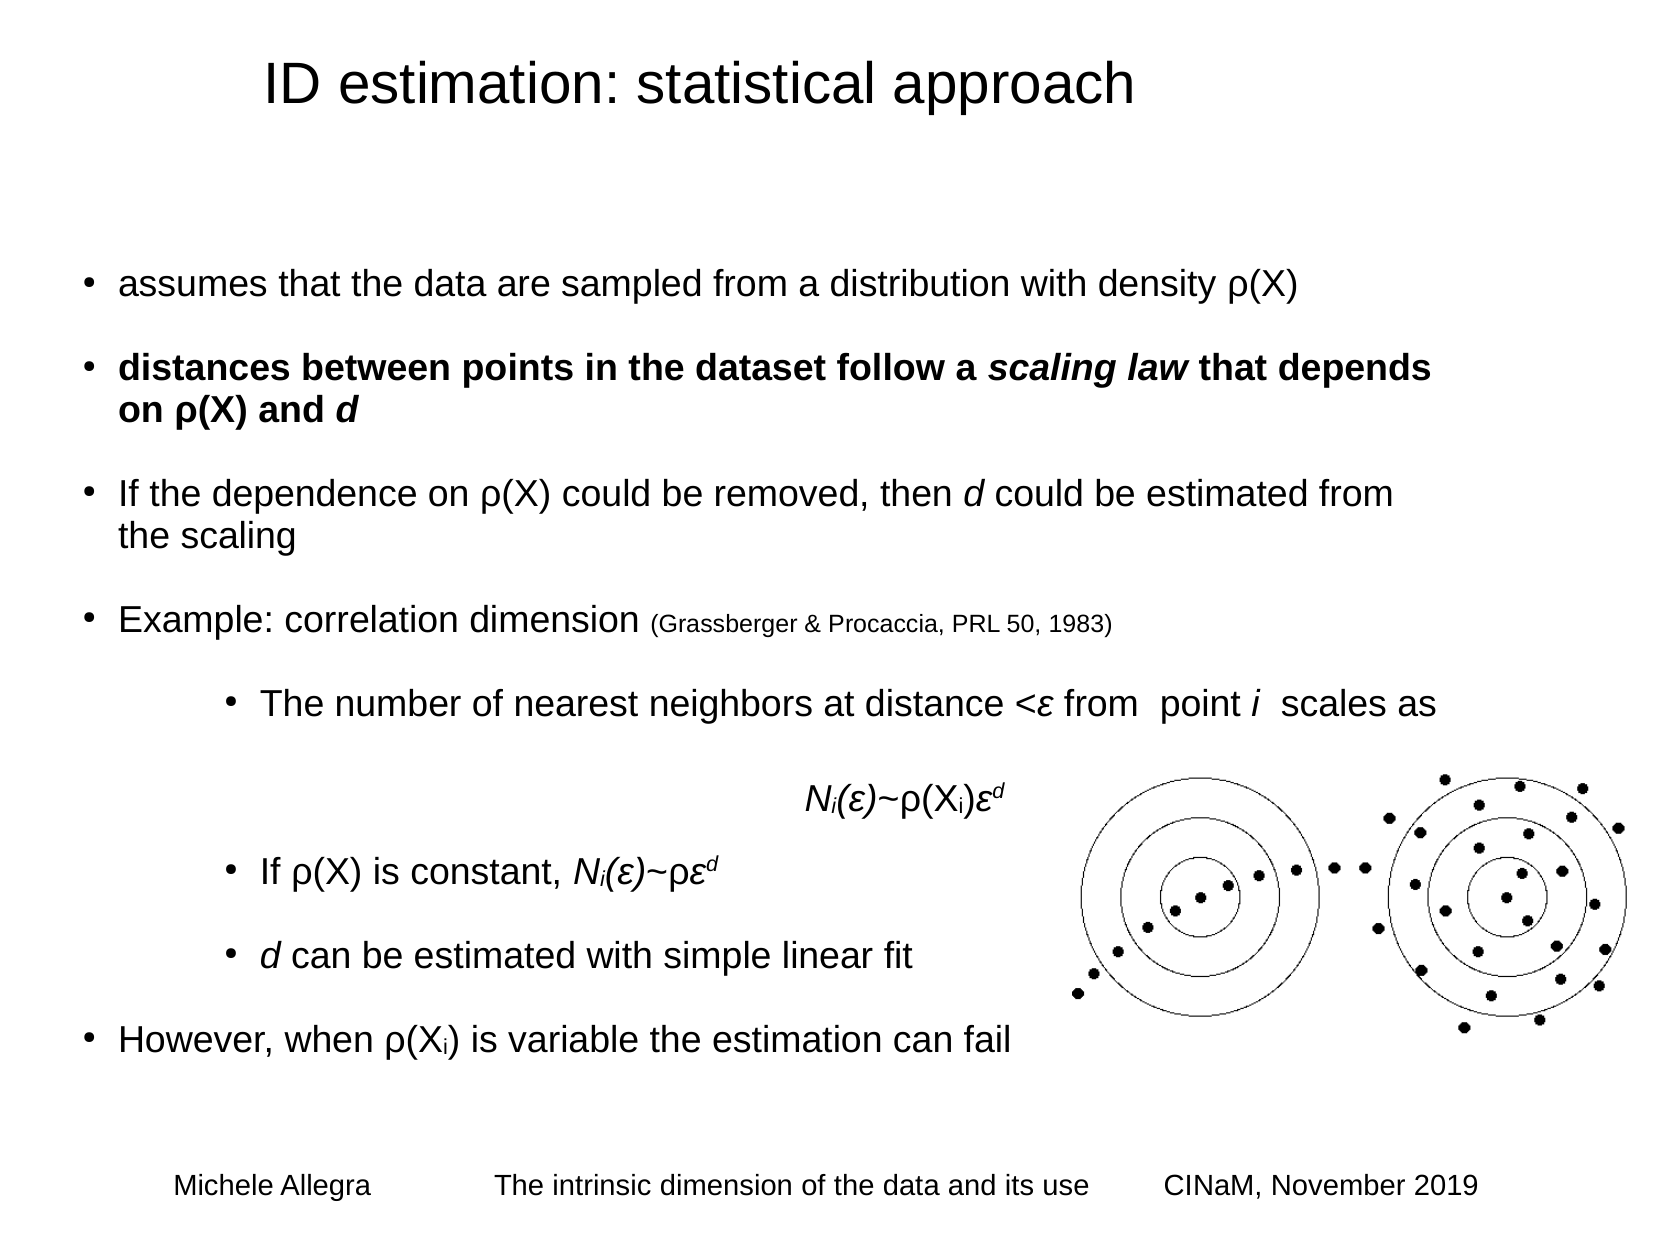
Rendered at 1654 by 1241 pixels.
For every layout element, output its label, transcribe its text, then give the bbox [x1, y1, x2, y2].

picture [1072, 749, 1629, 1053]
title Michele Allegra The intrinsic dimension of the data and its use CINaM, November 2019 [83, 1147, 1572, 1223]
text_box Ni(ε)~ρ(Xi)εd [627, 770, 1030, 827]
subtitle assumes that the data are sampled from a distribution with density ρ(X) distances between points in the dataset follow a scaling law that depends on ρ(X) and d If the dependence on ρ(X) could be removed, then d could be estimated from the scaling Example: correlation dimension (Grassberger & Procaccia, PRL 50, 1983) The number of nearest neighbors at distance <ε from point i scales as If ρ(X) is constant, Ni(ε)~ρεd d can be estimated with simple linear fit However, when ρ(Xi) is variable the estimation can fail [82, 157, 1571, 1151]
title ID estimation: statistical approach [82, 32, 1335, 136]
